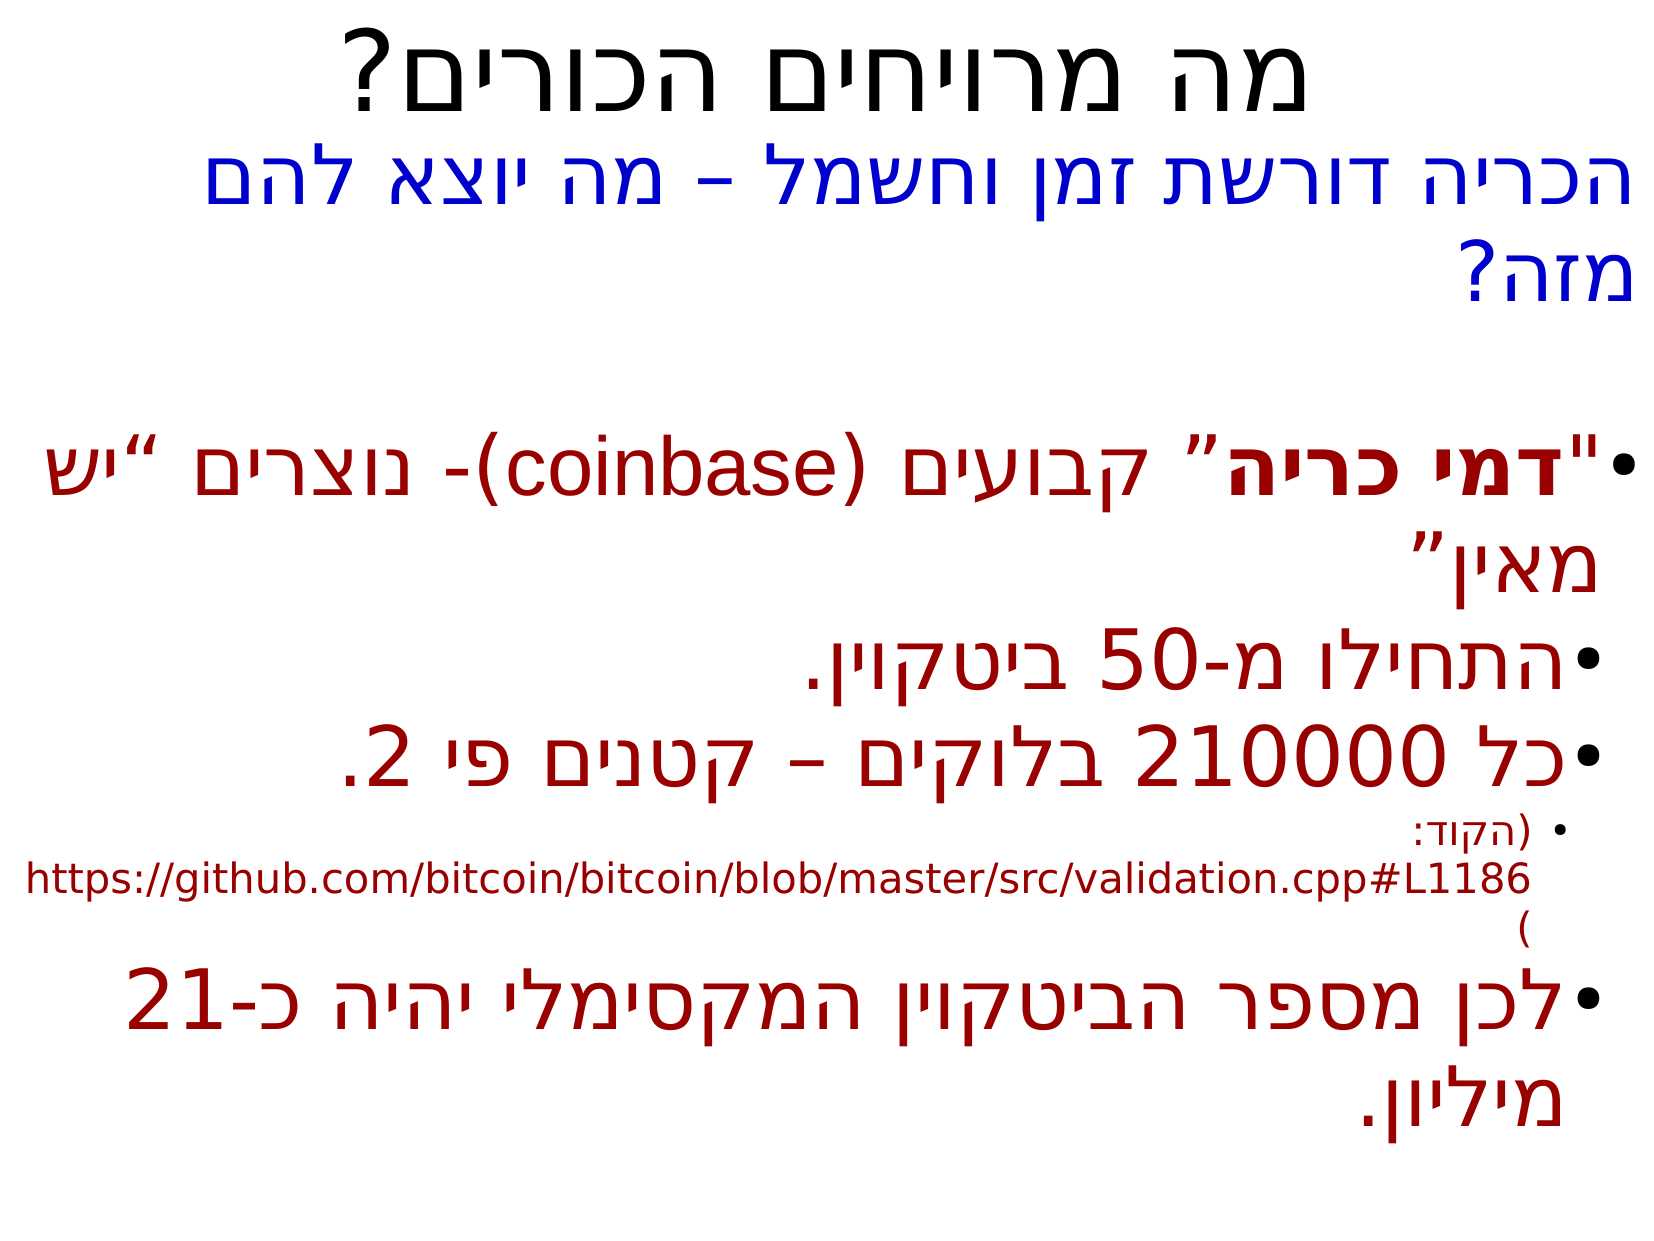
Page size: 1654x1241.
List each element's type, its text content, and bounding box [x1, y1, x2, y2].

text_box מה מרויחים הכורים? [0, 0, 1654, 120]
text_box הכריה דורשת זמן וחשמל – מה יוצא להם מזה? "דמי כריה” קבועים (coinbase)- נוצרים “יש מאין” התחילו מ-50 ביטקוין. כל 210000 בלוקים – קטנים פי 2. (הקוד: https://github.com/bitcoin/bitcoin/blob/master/src/validation.cpp#L1186) לכן מספר הביטקוין המקסימלי יהיה כ-21 מיליון. "עמלת עסקה” משתנה – נקבעת ע”י המשלם בכל עיסקה. ככל שהעמלה גבוהה יותר – יש סיכוי גדול יותר שאחד הכורים יסכים להכניס את העסקה לבלוק (https://bitcoinfees.info/). [0, 120, 1654, 1222]
